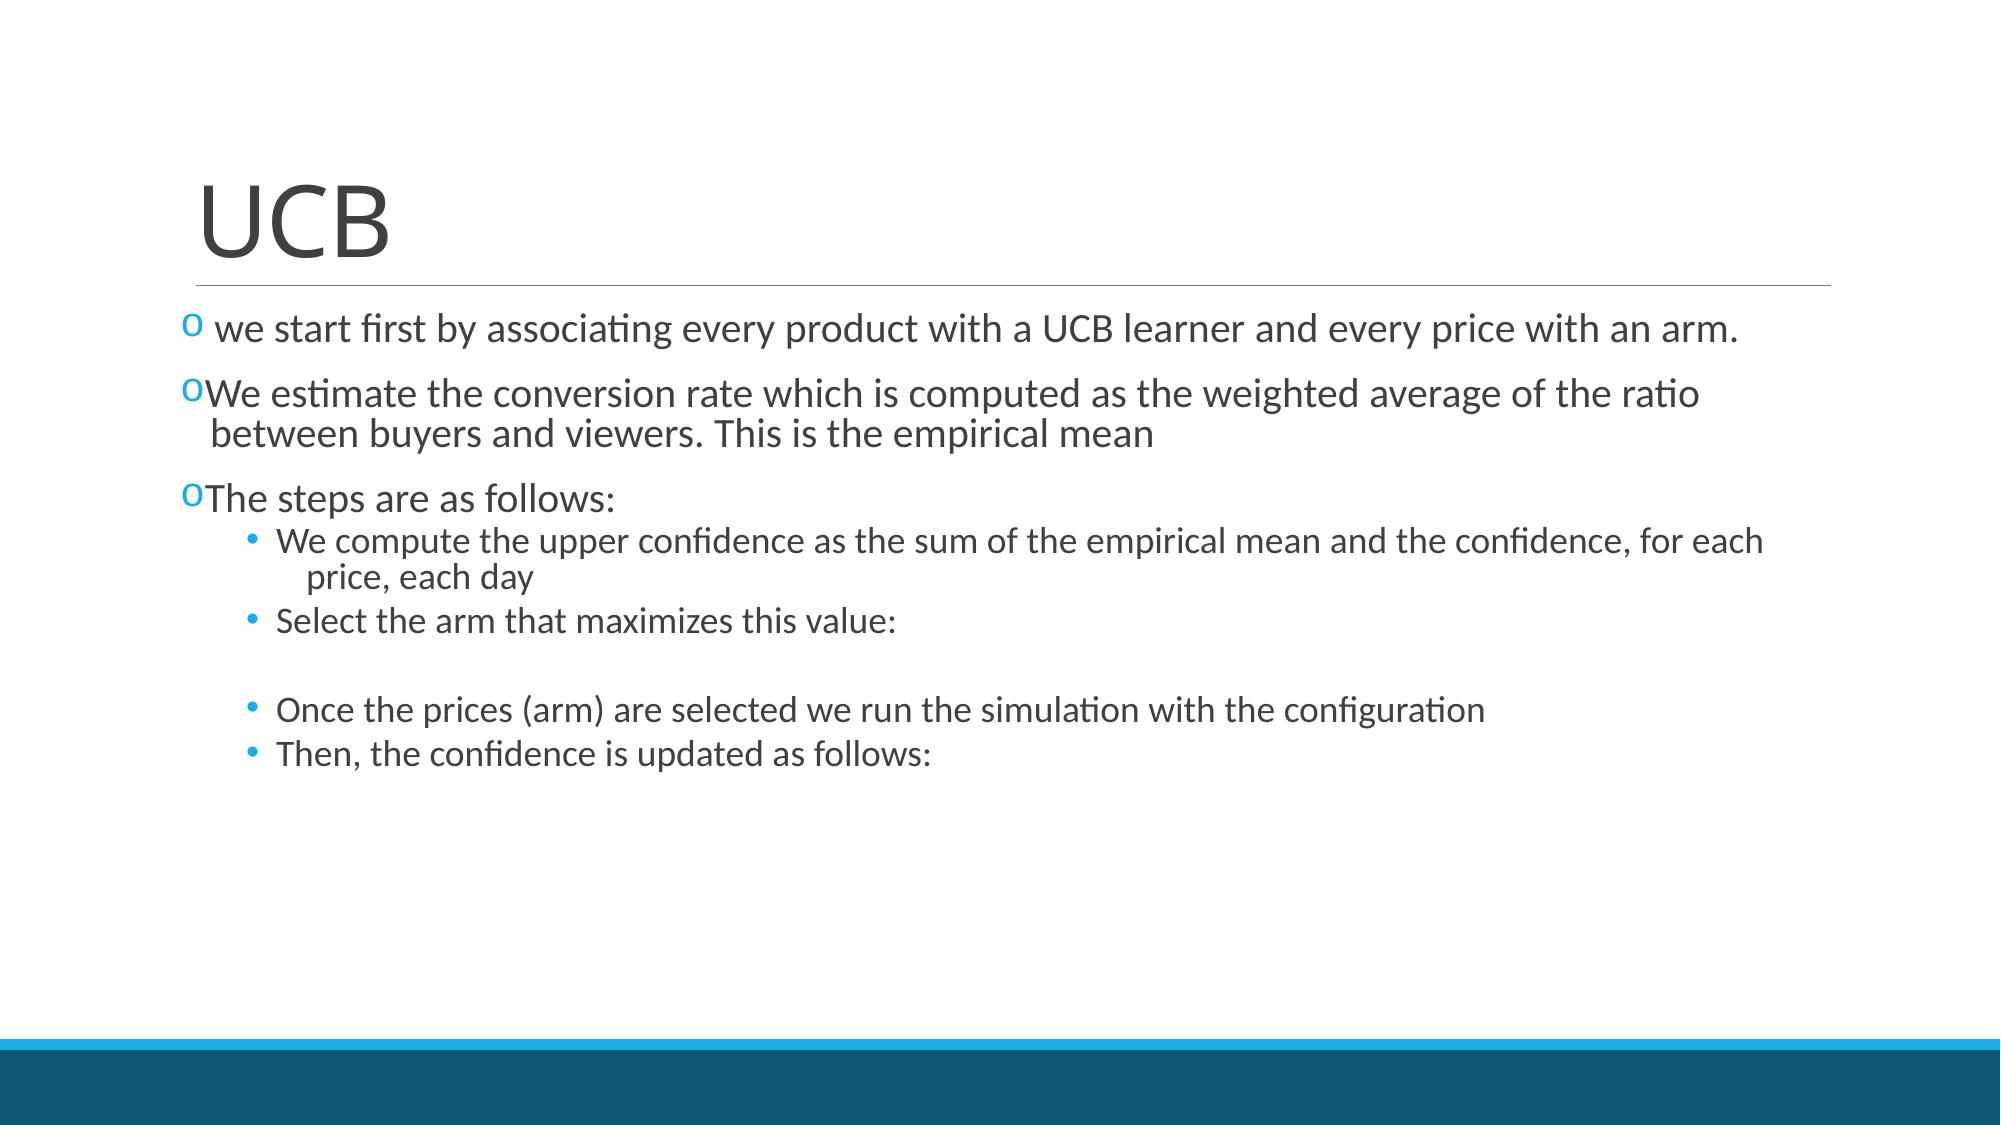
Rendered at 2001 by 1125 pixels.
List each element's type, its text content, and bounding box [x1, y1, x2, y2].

list we start first by associating every product with a UCB learner and every price with an arm. We estimate the conversion rate which is computed as the weighted average of the ratio between buyers and viewers. This is the empirical mean The steps are as follows: We compute the upper confidence as the sum of the empirical mean and the confidence, for each price, each day Select the arm that maximizes this value: Once the prices (arm) are selected we run the simulation with the configuration Then, the confidence is updated as follows: [180, 302, 1831, 963]
title UCB [180, 47, 1831, 286]
